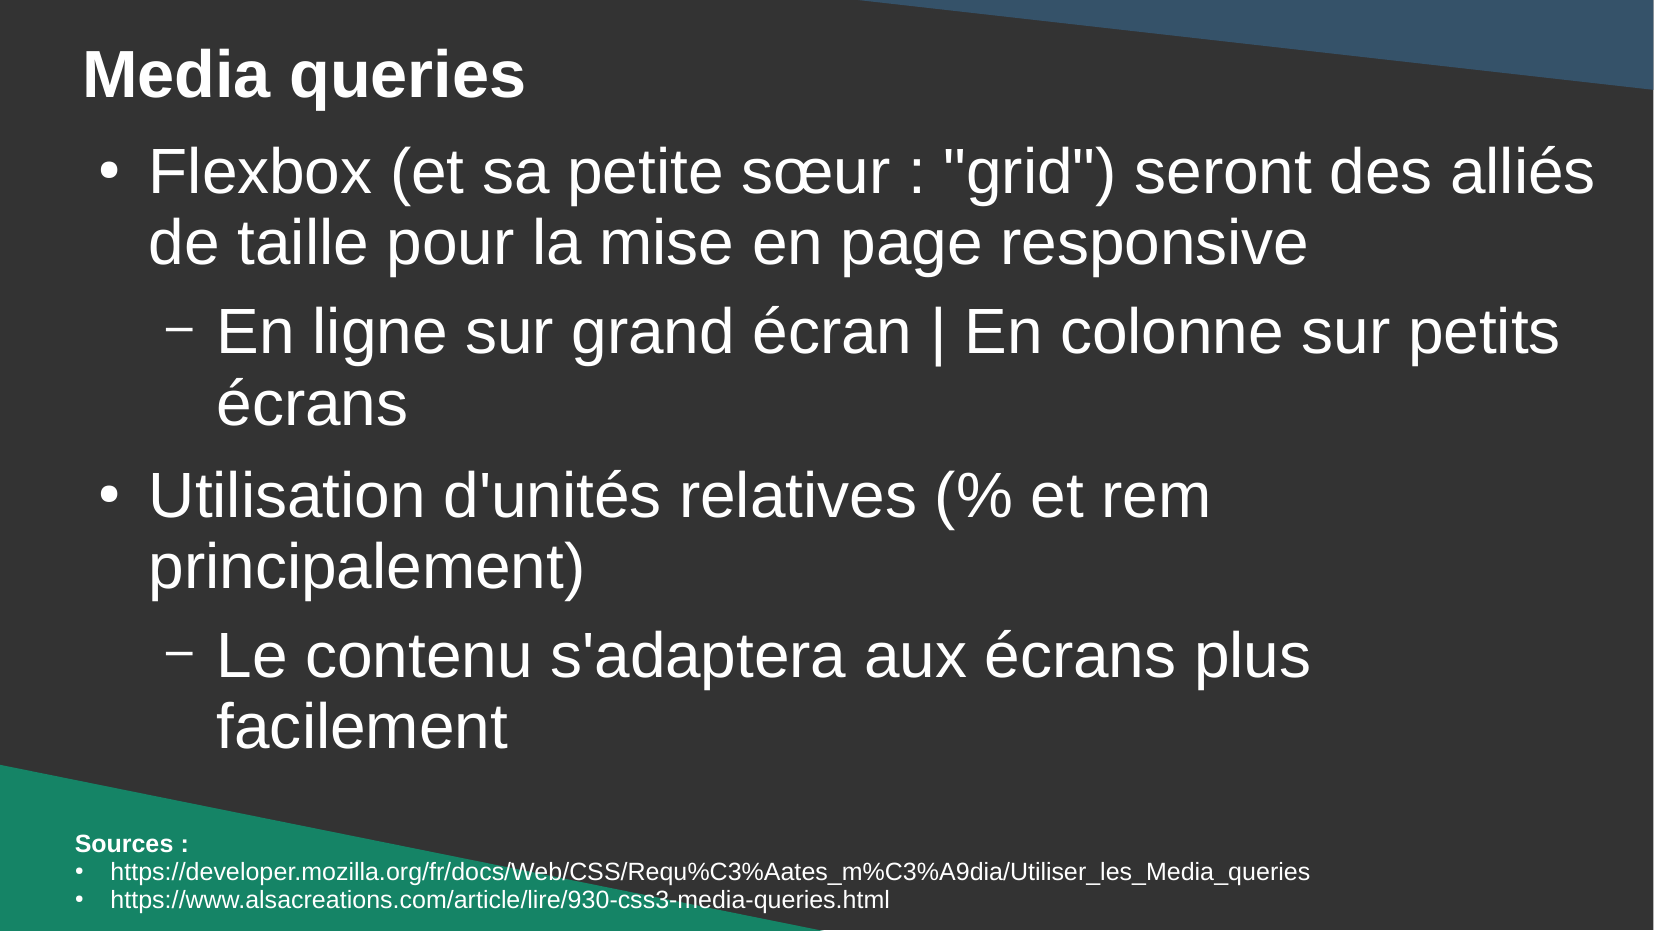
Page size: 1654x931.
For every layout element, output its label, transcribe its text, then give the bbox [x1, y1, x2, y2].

list Flexbox (et sa petite sœur : "grid") seront des alliés de taille pour la mise en page responsive En ligne sur grand écran | En colonne sur petits écrans Utilisation d'unités relatives (% et rem principalement) Le contenu s'adaptera aux écrans plus facilement [80, 135, 1605, 765]
title Media queries [82, 37, 1276, 122]
text_box [0, 764, 284, 931]
text_box [857, 0, 1654, 90]
text_box Sources : https://developer.mozilla.org/fr/docs/Web/CSS/Requ%C3%Aates_m%C3%A9dia/Utiliser_les_Media_queries https://www.alsacreations.com/article/lire/930-css3-media-queries.html [60, 822, 1546, 931]
